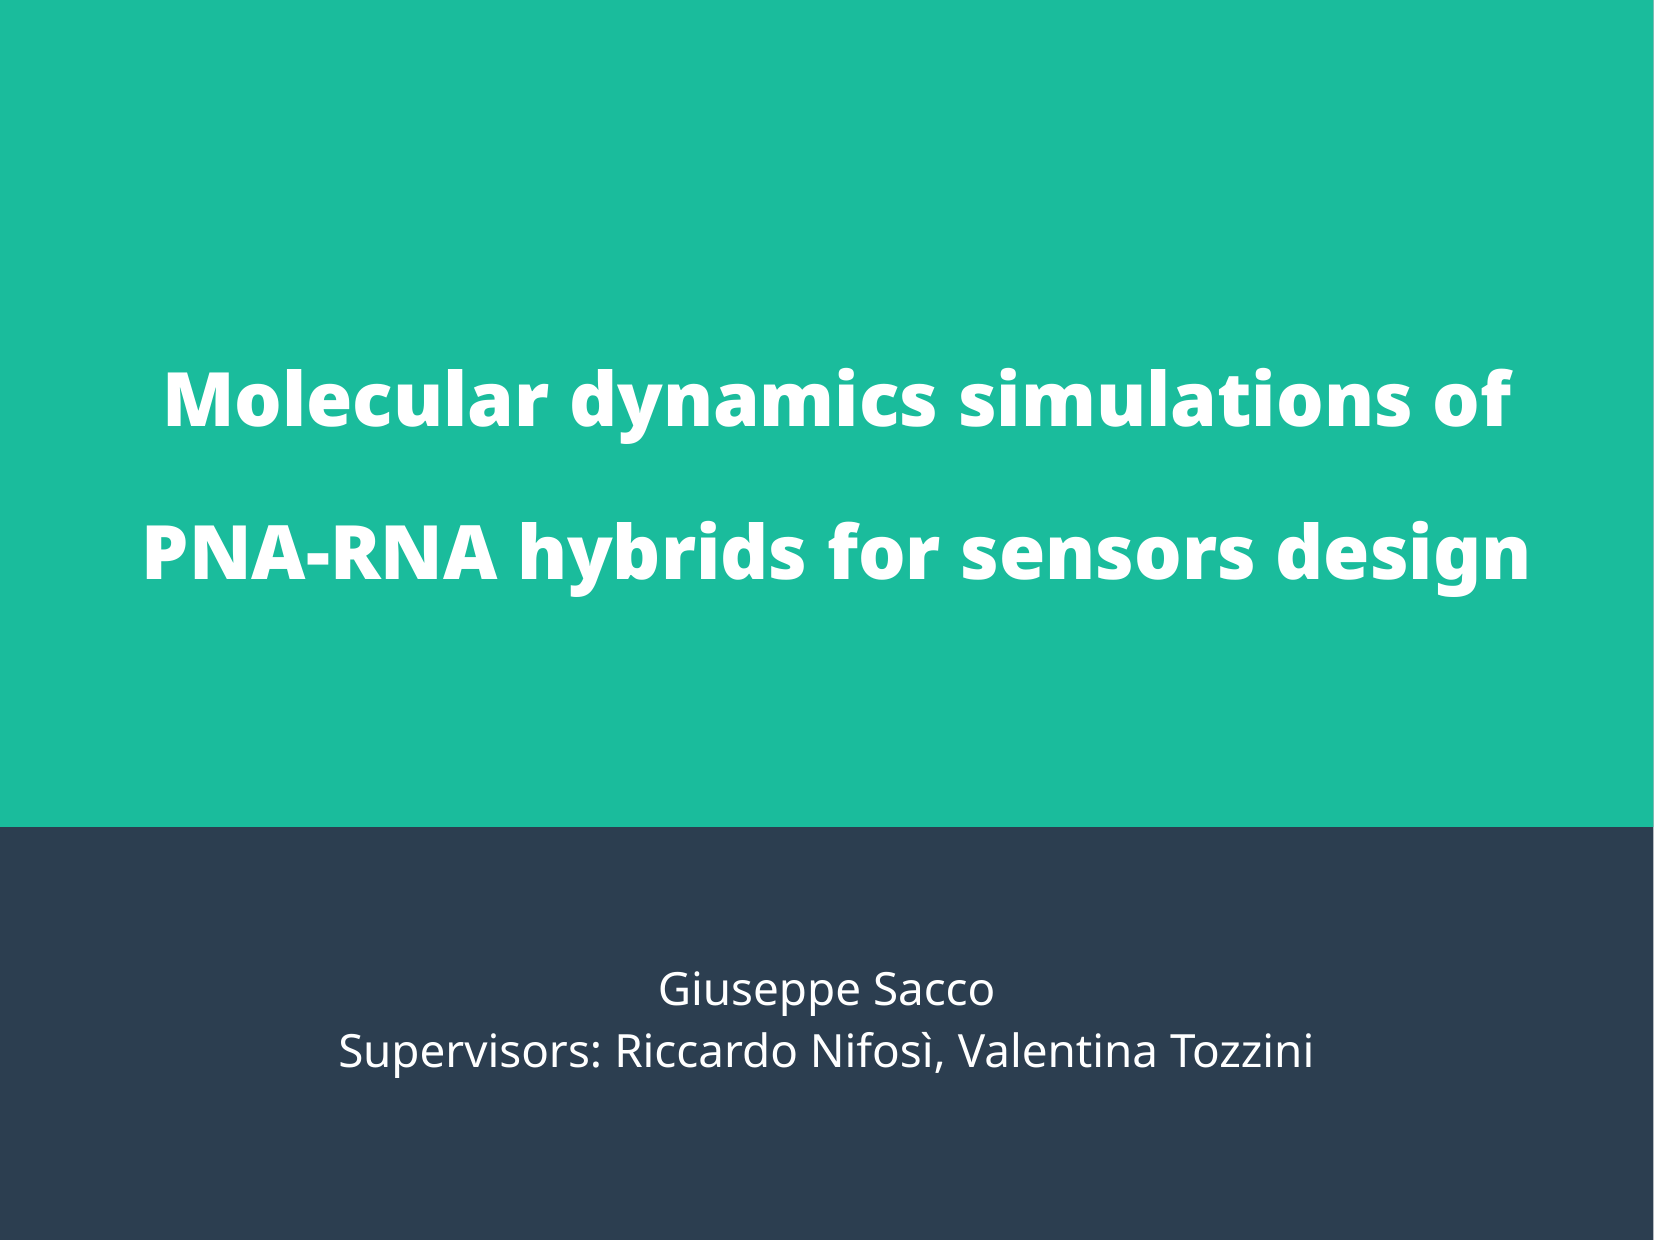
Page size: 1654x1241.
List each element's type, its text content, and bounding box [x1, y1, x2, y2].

subtitle Giuseppe Sacco Supervisors: Riccardo Nifosì, Valentina Tozzini [59, 856, 1595, 1182]
title Molecular dynamics simulations of PNA-RNA hybrids for sensors design [69, 252, 1606, 646]
